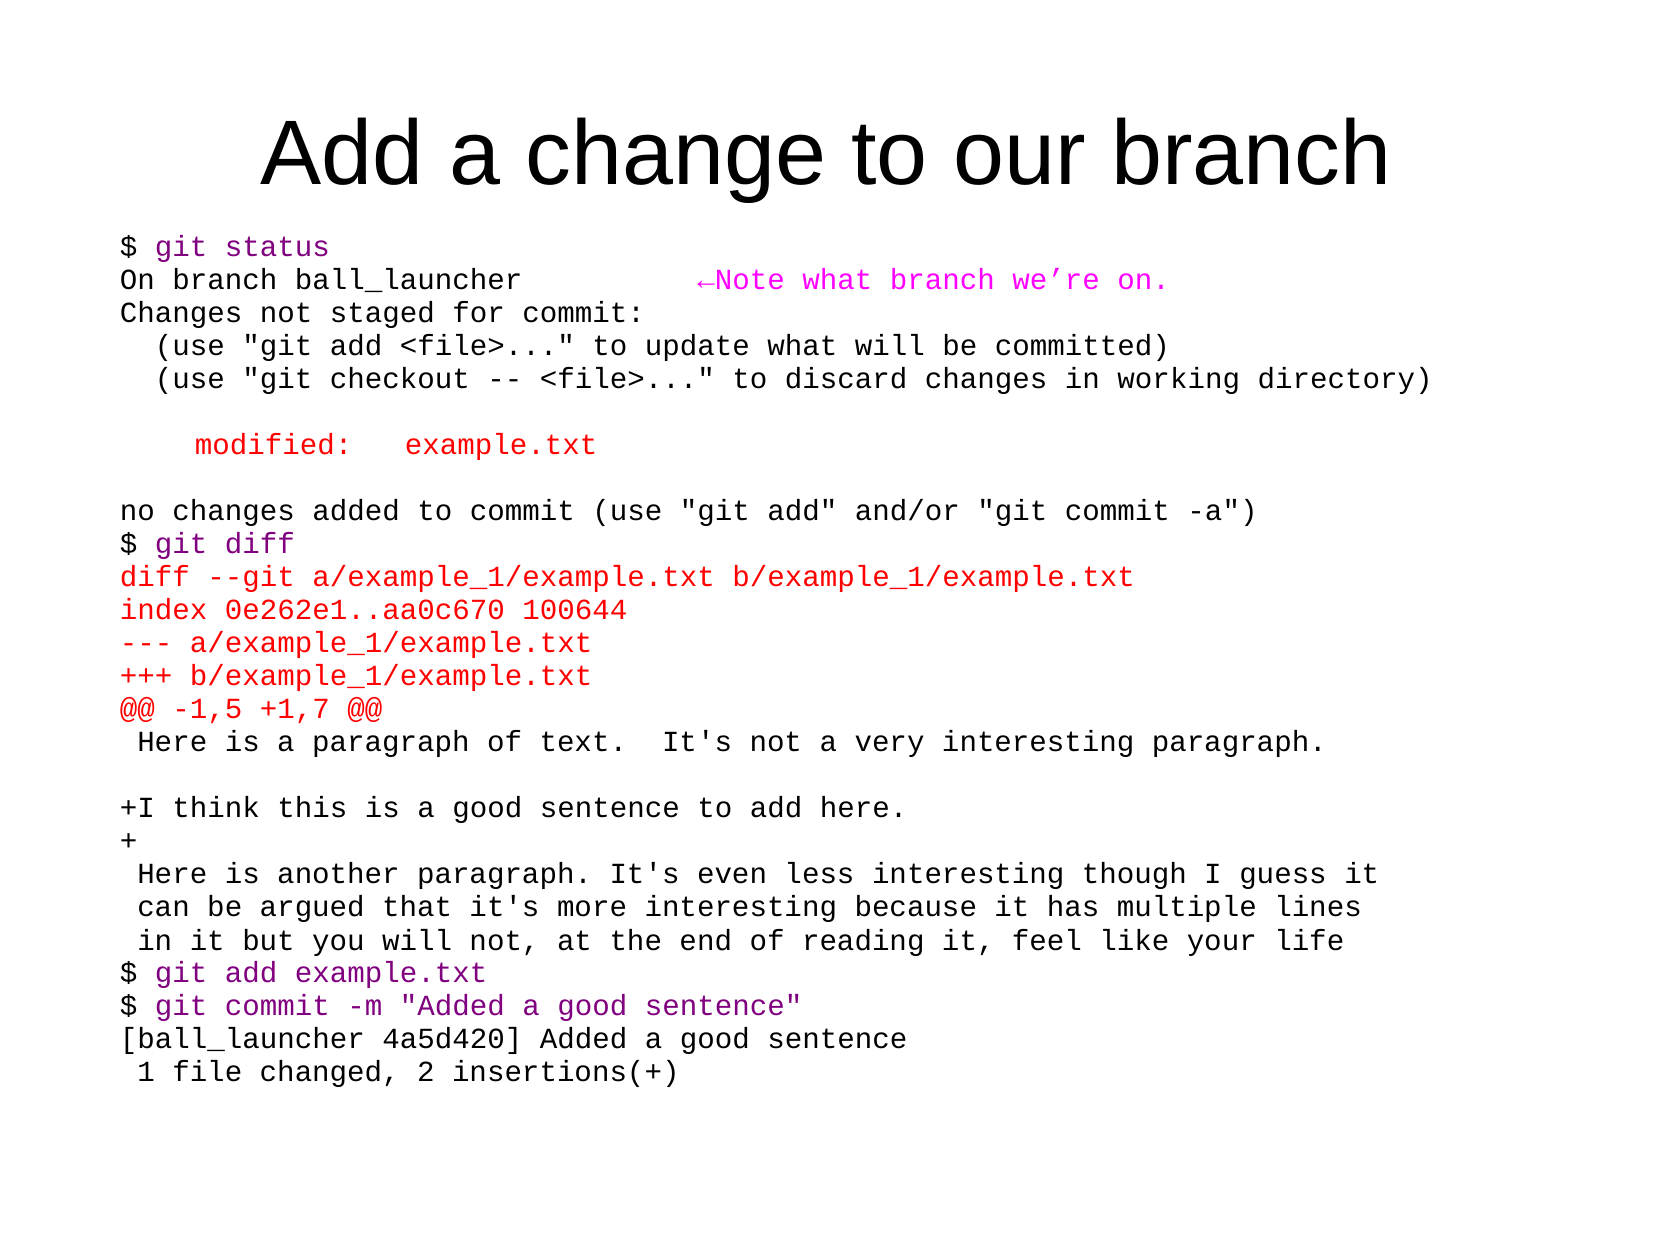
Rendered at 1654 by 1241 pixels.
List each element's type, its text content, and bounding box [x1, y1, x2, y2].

text_box $ git status On branch ball_launcher ←Note what branch we’re on. Changes not staged for commit: (use "git add <file>..." to update what will be committed) (use "git checkout -- <file>..." to discard changes in working directory) modified: example.txt no changes added to commit (use "git add" and/or "git commit -a") $ git diff diff --git a/example_1/example.txt b/example_1/example.txt index 0e262e1..aa0c670 100644 --- a/example_1/example.txt +++ b/example_1/example.txt @@ -1,5 +1,7 @@ Here is a paragraph of text. It's not a very interesting paragraph. +I think this is a good sentence to add here. + Here is another paragraph. It's even less interesting though I guess it can be argued that it's more interesting because it has multiple lines in it but you will not, at the end of reading it, feel like your life $ git add example.txt $ git commit -m "Added a good sentence" [ball_launcher 4a5d420] Added a good sentence 1 file changed, 2 insertions(+) [105, 225, 1636, 1171]
title Add a change to our branch [82, 49, 1571, 257]
